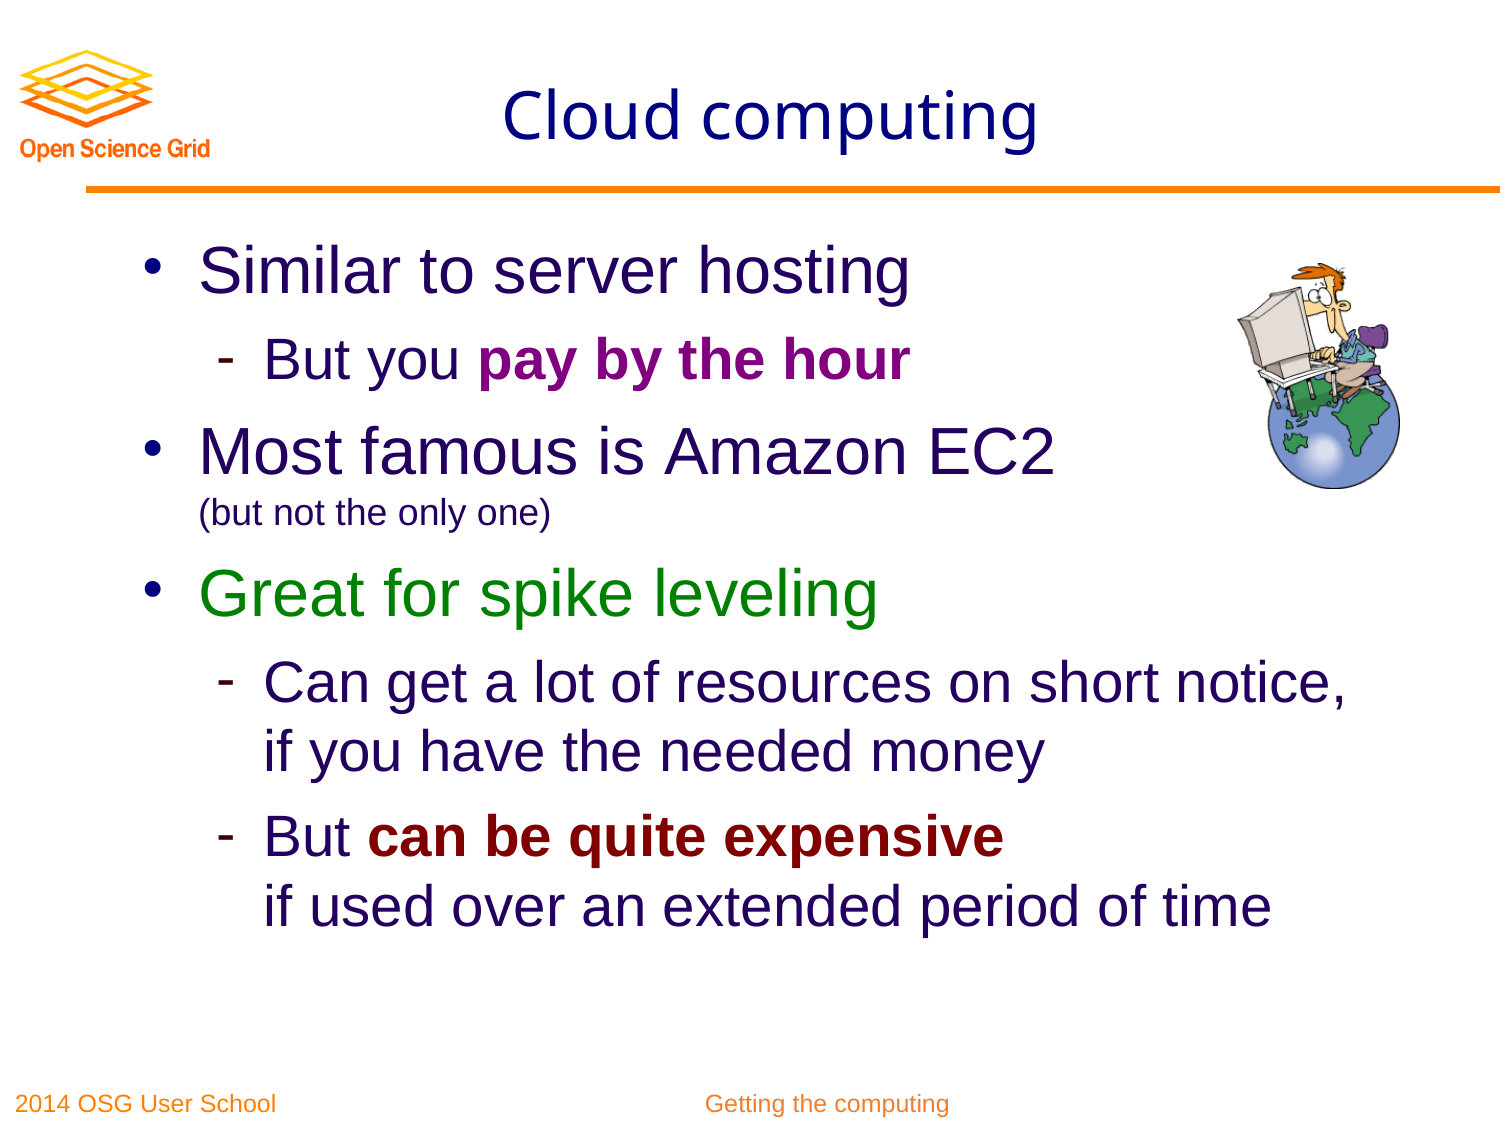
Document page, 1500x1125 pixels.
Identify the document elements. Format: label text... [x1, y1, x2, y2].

list Similar to server hosting But you pay by the hour Most famous is Amazon EC2 (but not the only one) Great for spike leveling Can get a lot of resources on short notice, if you have the needed money But can be quite expensive if used over an extended period of time [127, 218, 1403, 962]
picture [0, 27, 201, 179]
title Cloud computing [201, 18, 1342, 207]
picture [1237, 263, 1400, 489]
